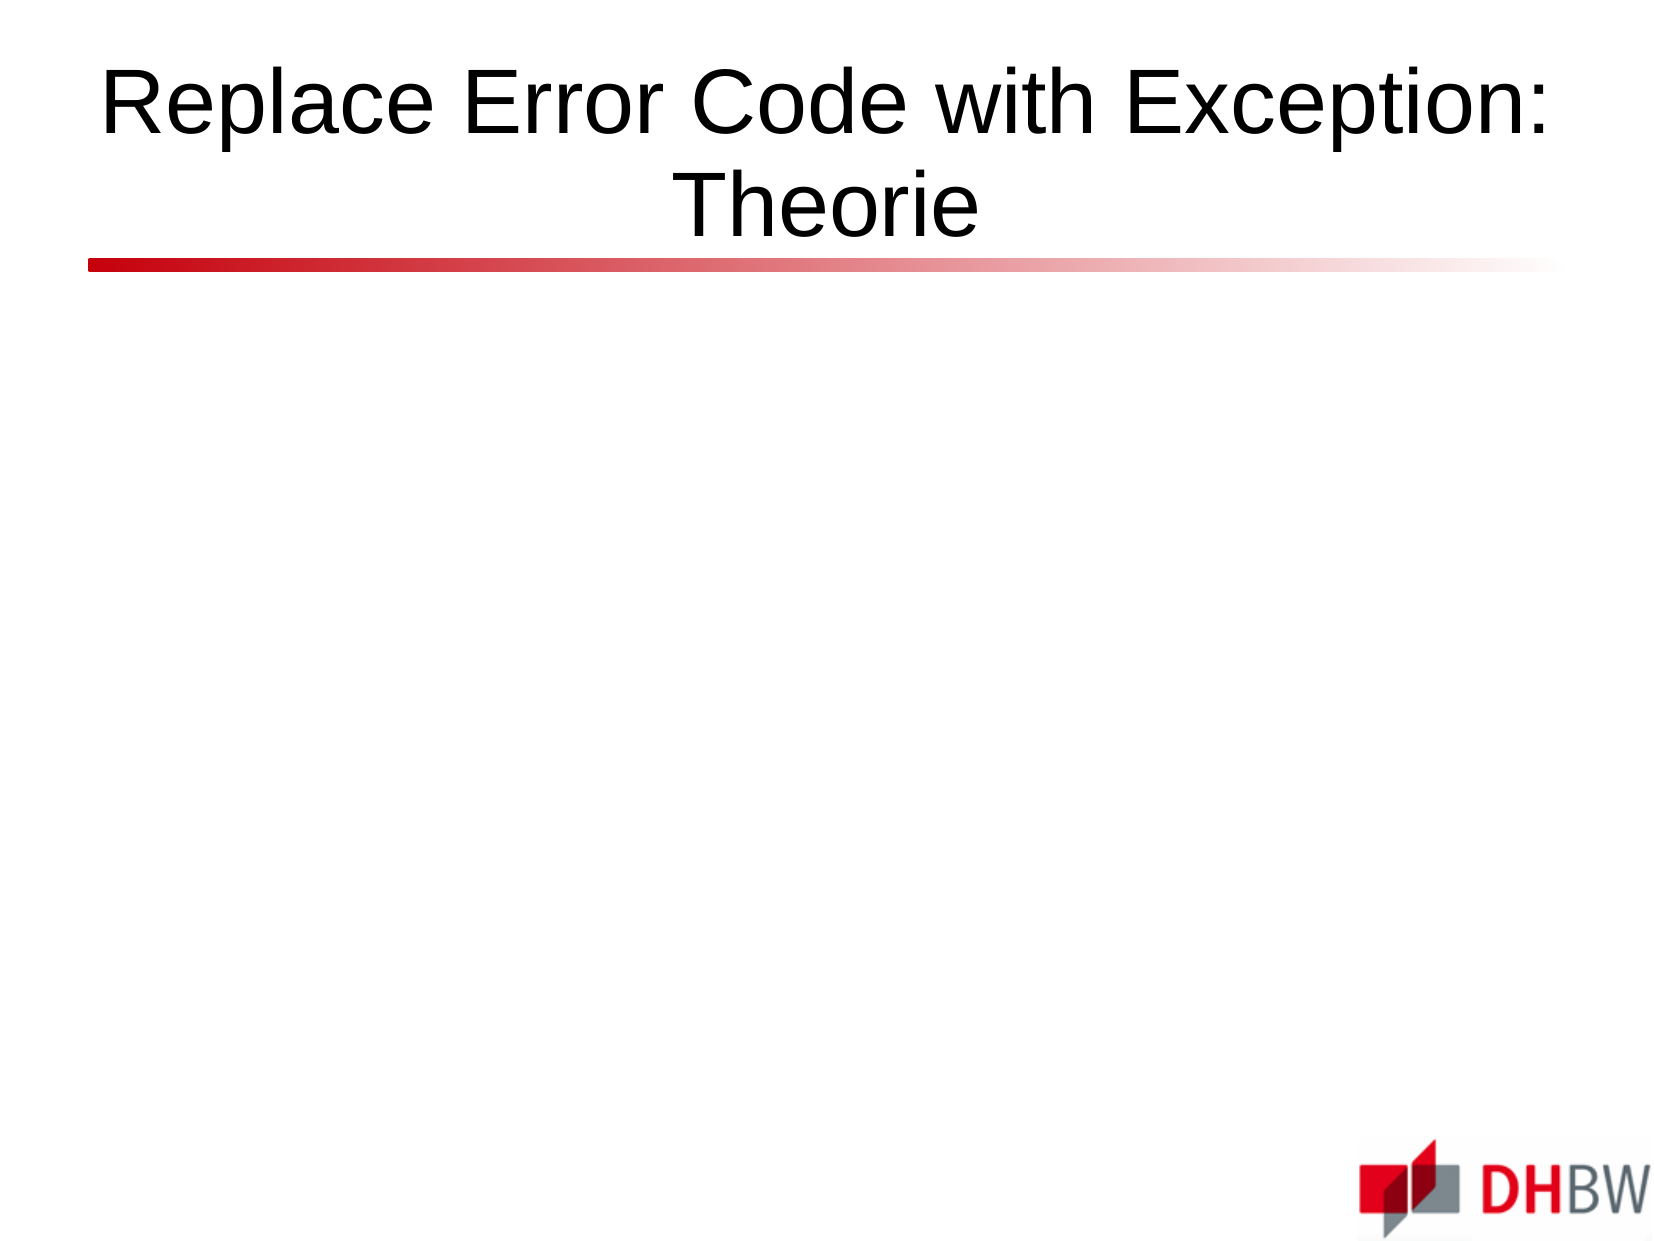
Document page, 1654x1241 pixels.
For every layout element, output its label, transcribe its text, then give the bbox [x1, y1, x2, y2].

picture [1358, 1137, 1652, 1241]
title Replace Error Code with Exception: Theorie [82, 50, 1571, 256]
